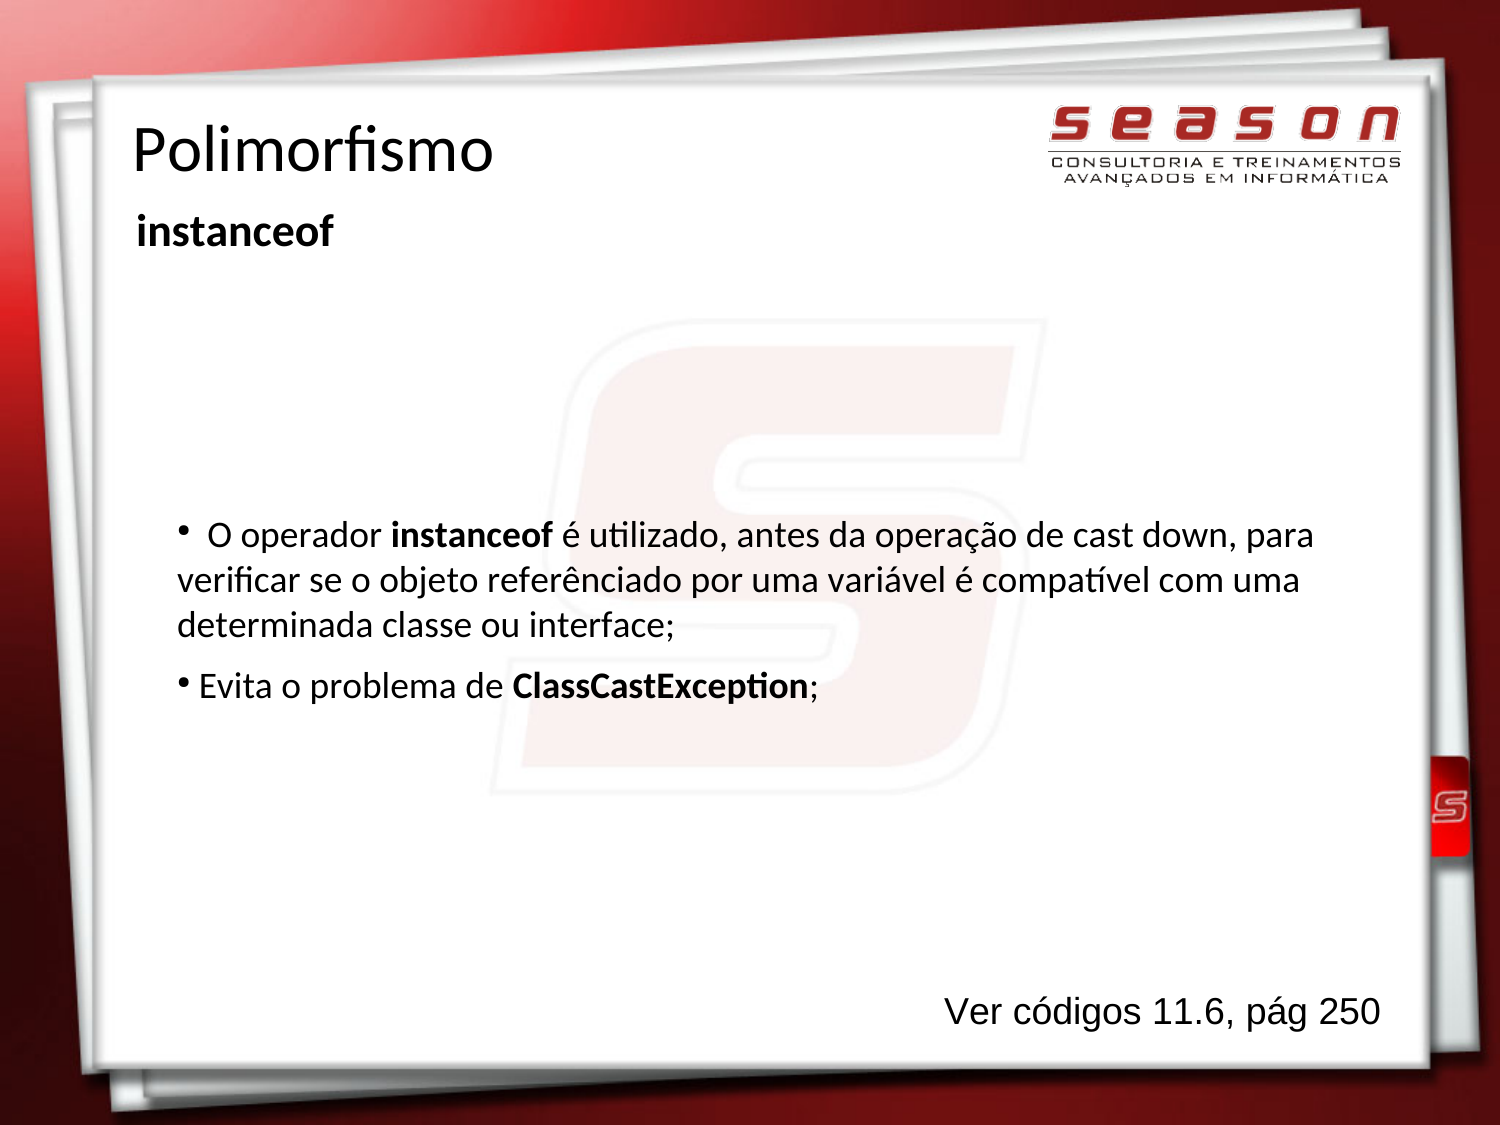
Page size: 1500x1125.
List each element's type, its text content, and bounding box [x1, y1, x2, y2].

text_box Ver códigos 11.6, pág 250 [708, 979, 1396, 1040]
text_box instanceof [119, 200, 1240, 256]
picture [0, 0, 1500, 1125]
text_box O operador instanceof é utilizado, antes da operação de cast down, para verificar se o objeto referênciado por uma variável é compatível com uma determinada classe ou interface; Evita o problema de ClassCastException; [177, 340, 1328, 876]
title Polimorfismo [118, 33, 1394, 257]
